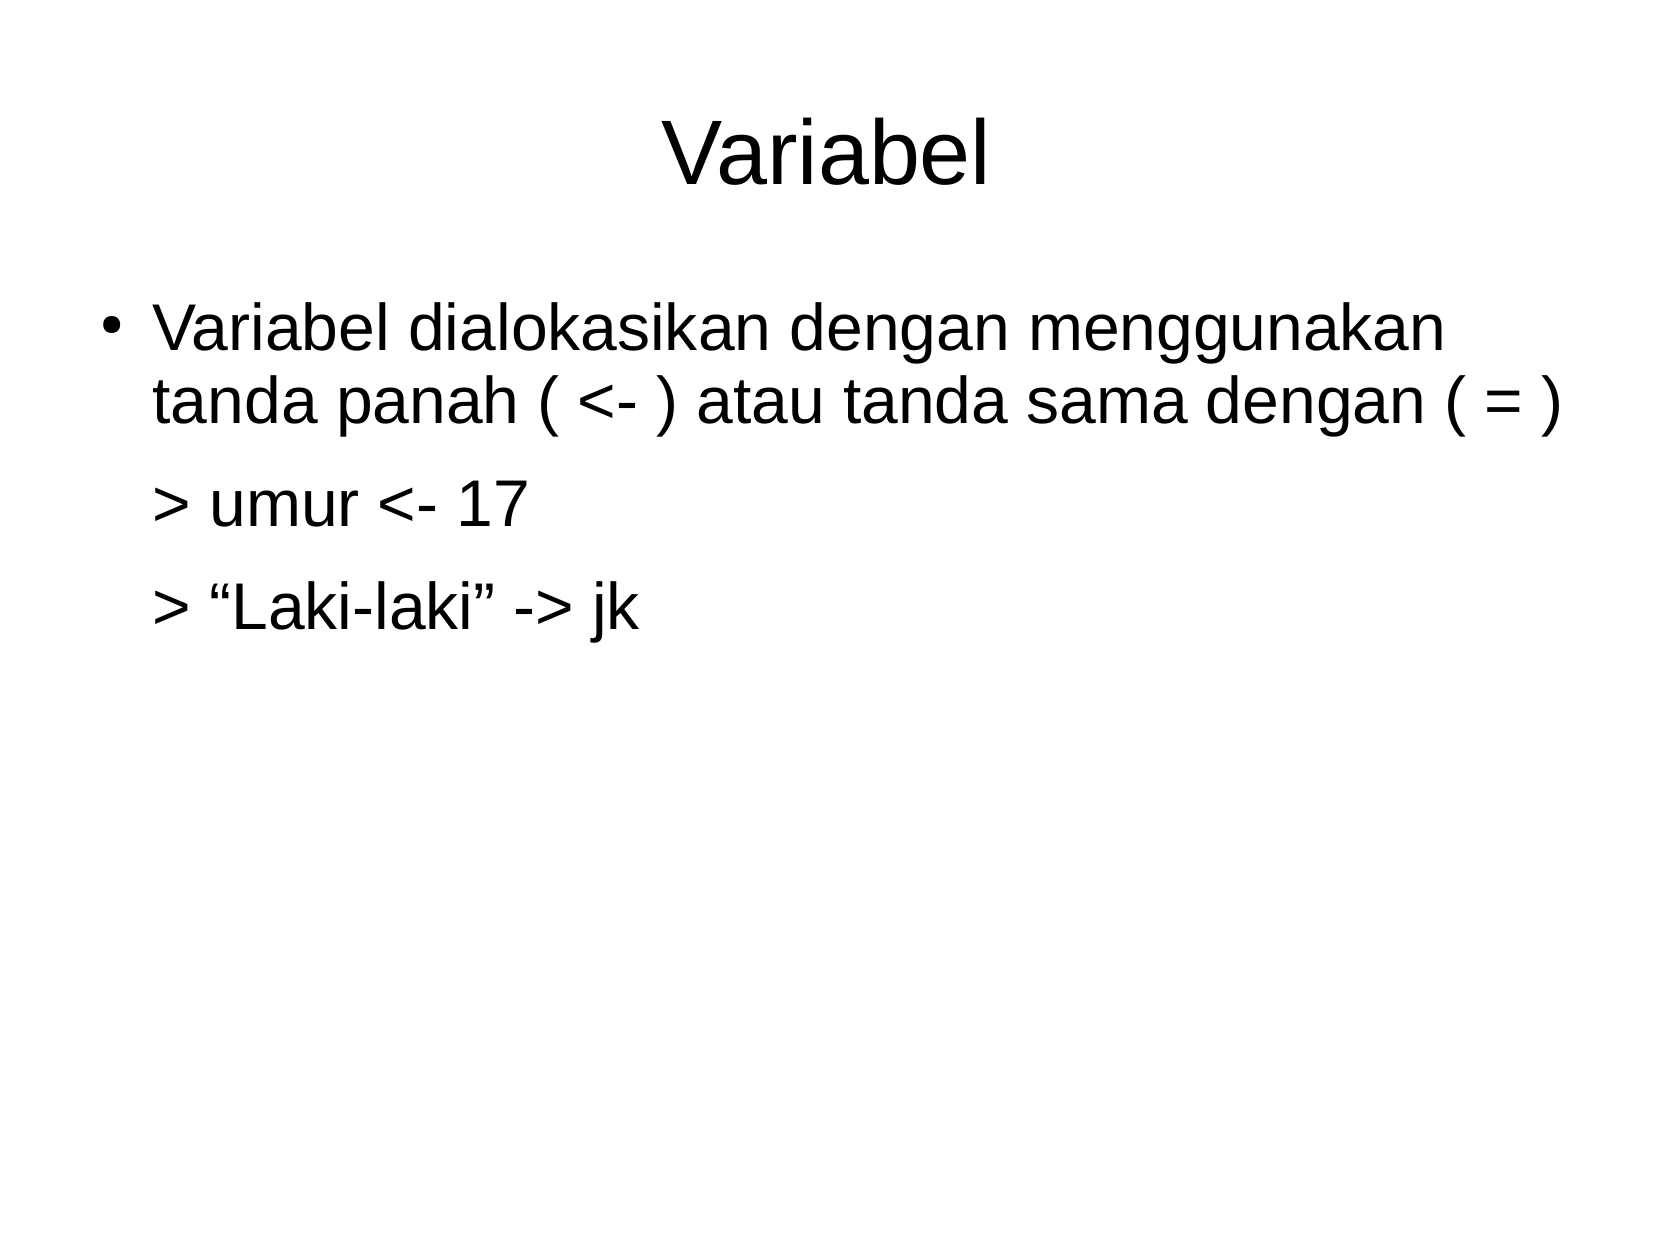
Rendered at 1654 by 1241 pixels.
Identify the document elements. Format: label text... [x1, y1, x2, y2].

title Variabel [82, 49, 1571, 257]
list Variabel dialokasikan dengan menggunakan tanda panah ( <- ) atau tanda sama dengan ( = ) > umur <- 17 > “Laki-laki” -> jk [82, 290, 1571, 721]
